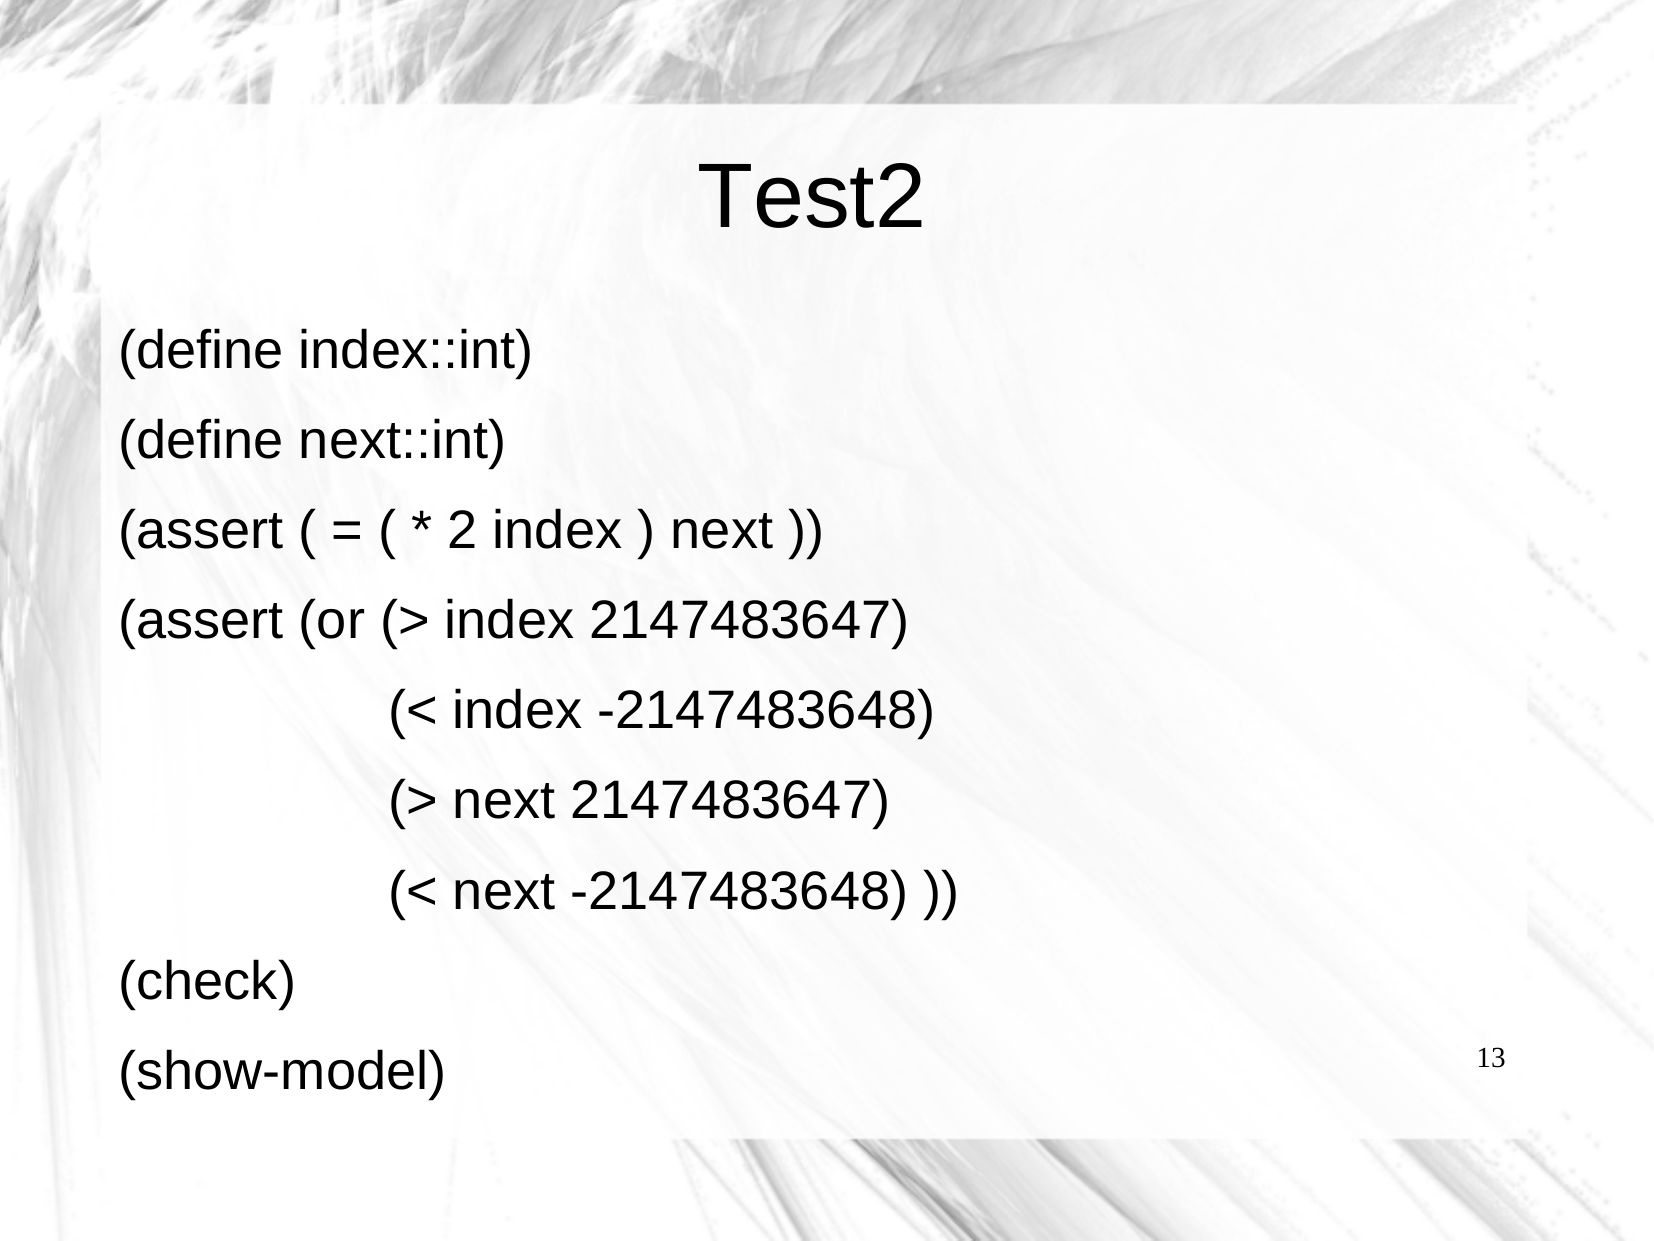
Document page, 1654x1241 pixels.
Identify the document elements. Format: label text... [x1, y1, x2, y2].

picture [0, 0, 1654, 1241]
list (define index::int) (define next::int) (assert ( = ( * 2 index ) next )) (assert (or (> index 2147483647) (< index -2147483648) (> next 2147483647) (< next -2147483648) )) (check) (show-model) [118, 319, 1571, 1101]
title Test2 [118, 112, 1506, 281]
